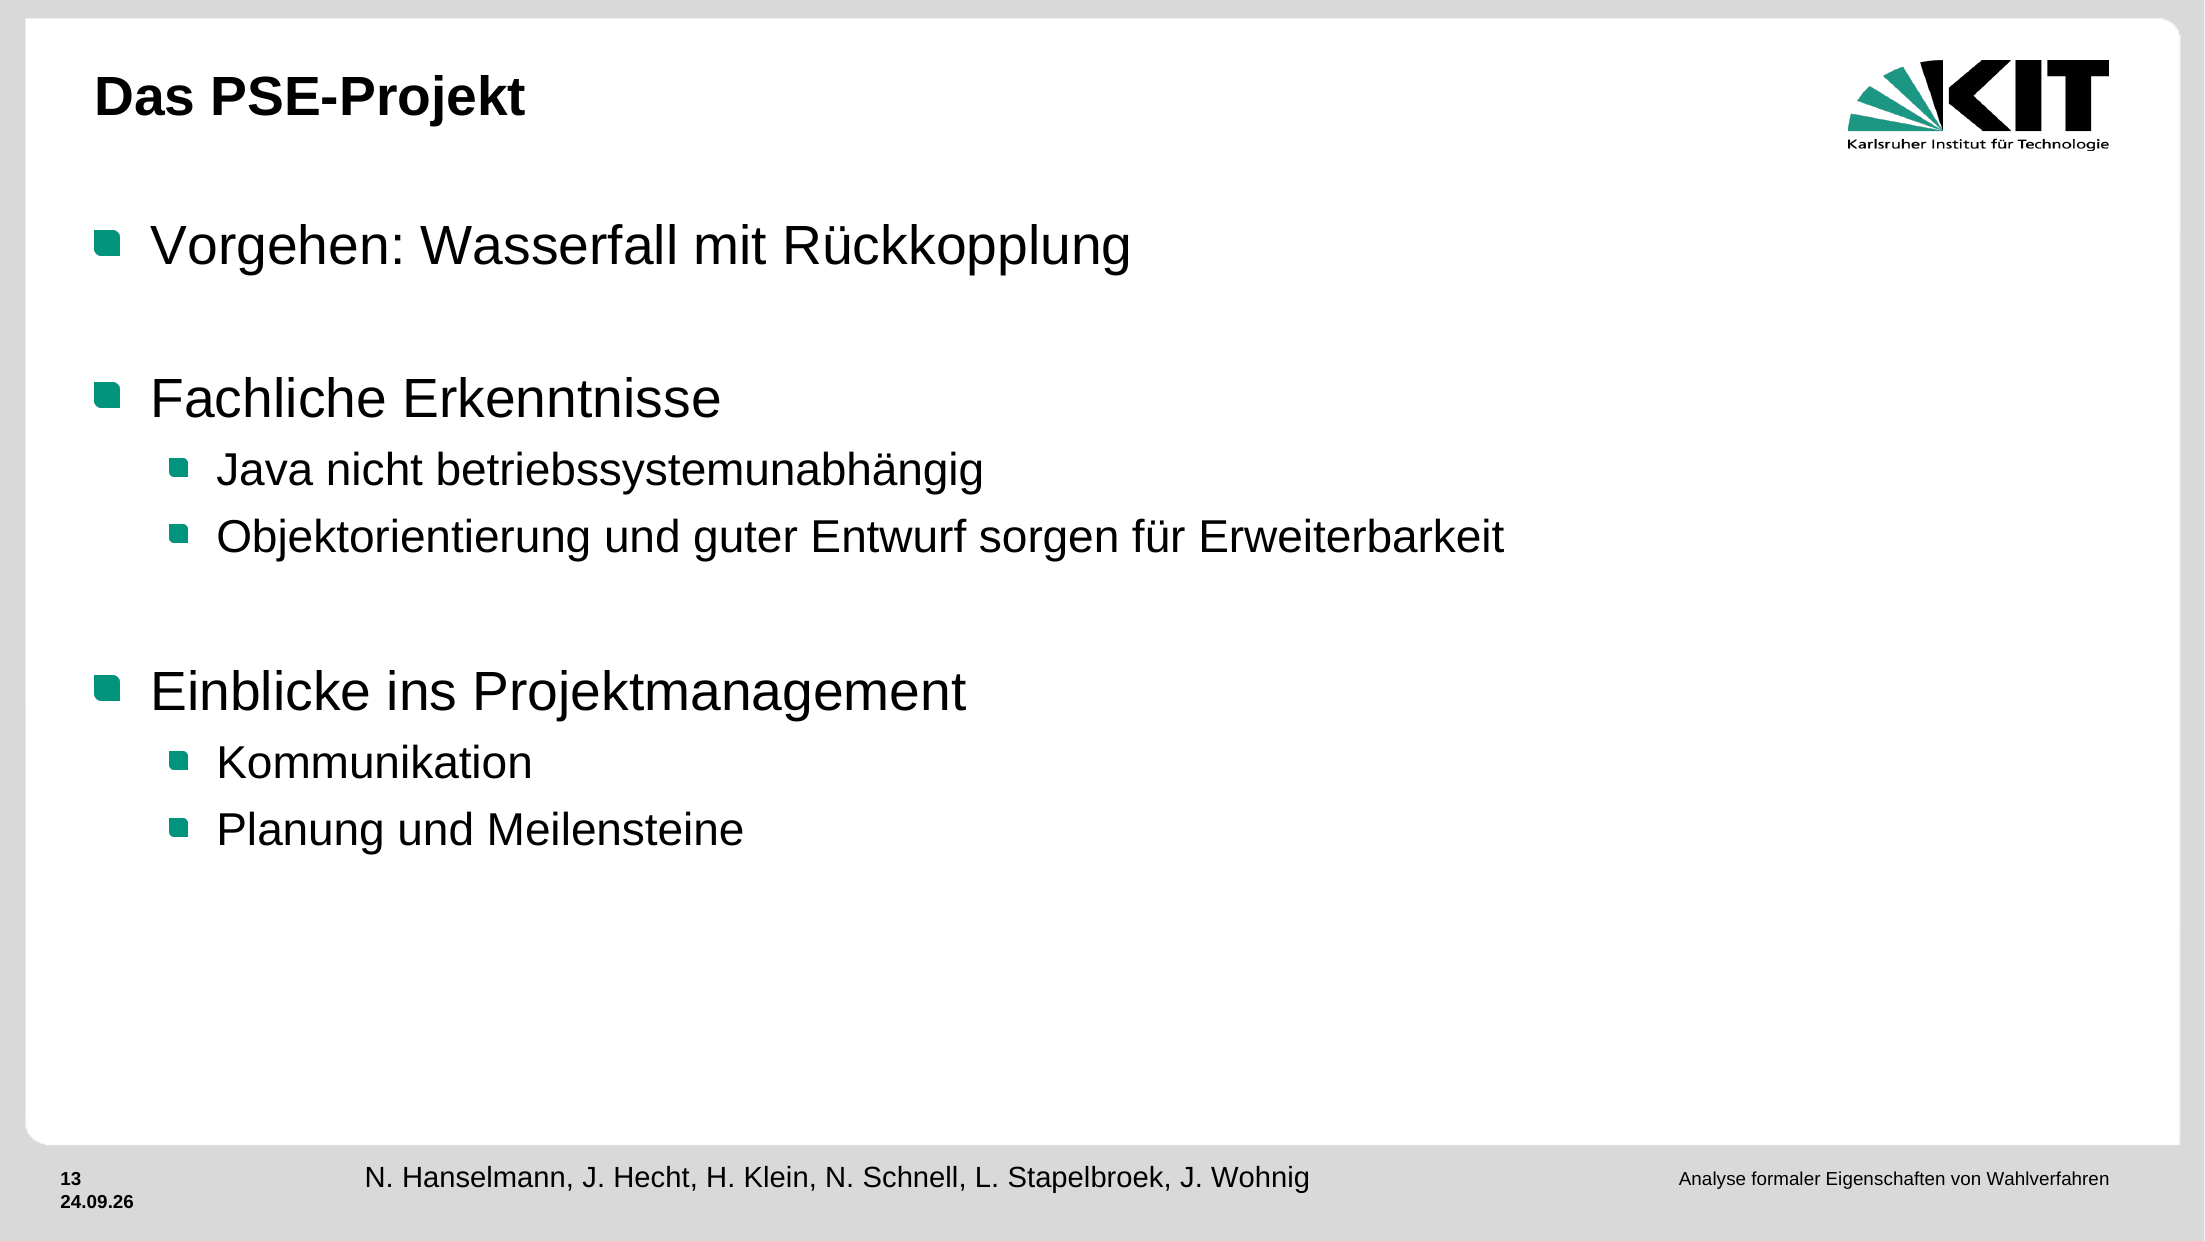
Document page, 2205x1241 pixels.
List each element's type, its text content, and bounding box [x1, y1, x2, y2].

list Vorgehen: Wasserfall mit Rückkopplung Fachliche Erkenntnisse Java nicht betriebssystemunabhängig Objektorientierung und guter Entwurf sorgen für Erweiterbarkeit Einblicke ins Projektmanagement Kommunikation Planung und Meilensteine [94, 216, 2084, 1102]
title Das PSE-Projekt [94, 60, 1761, 162]
picture [0, 0, 2205, 1241]
